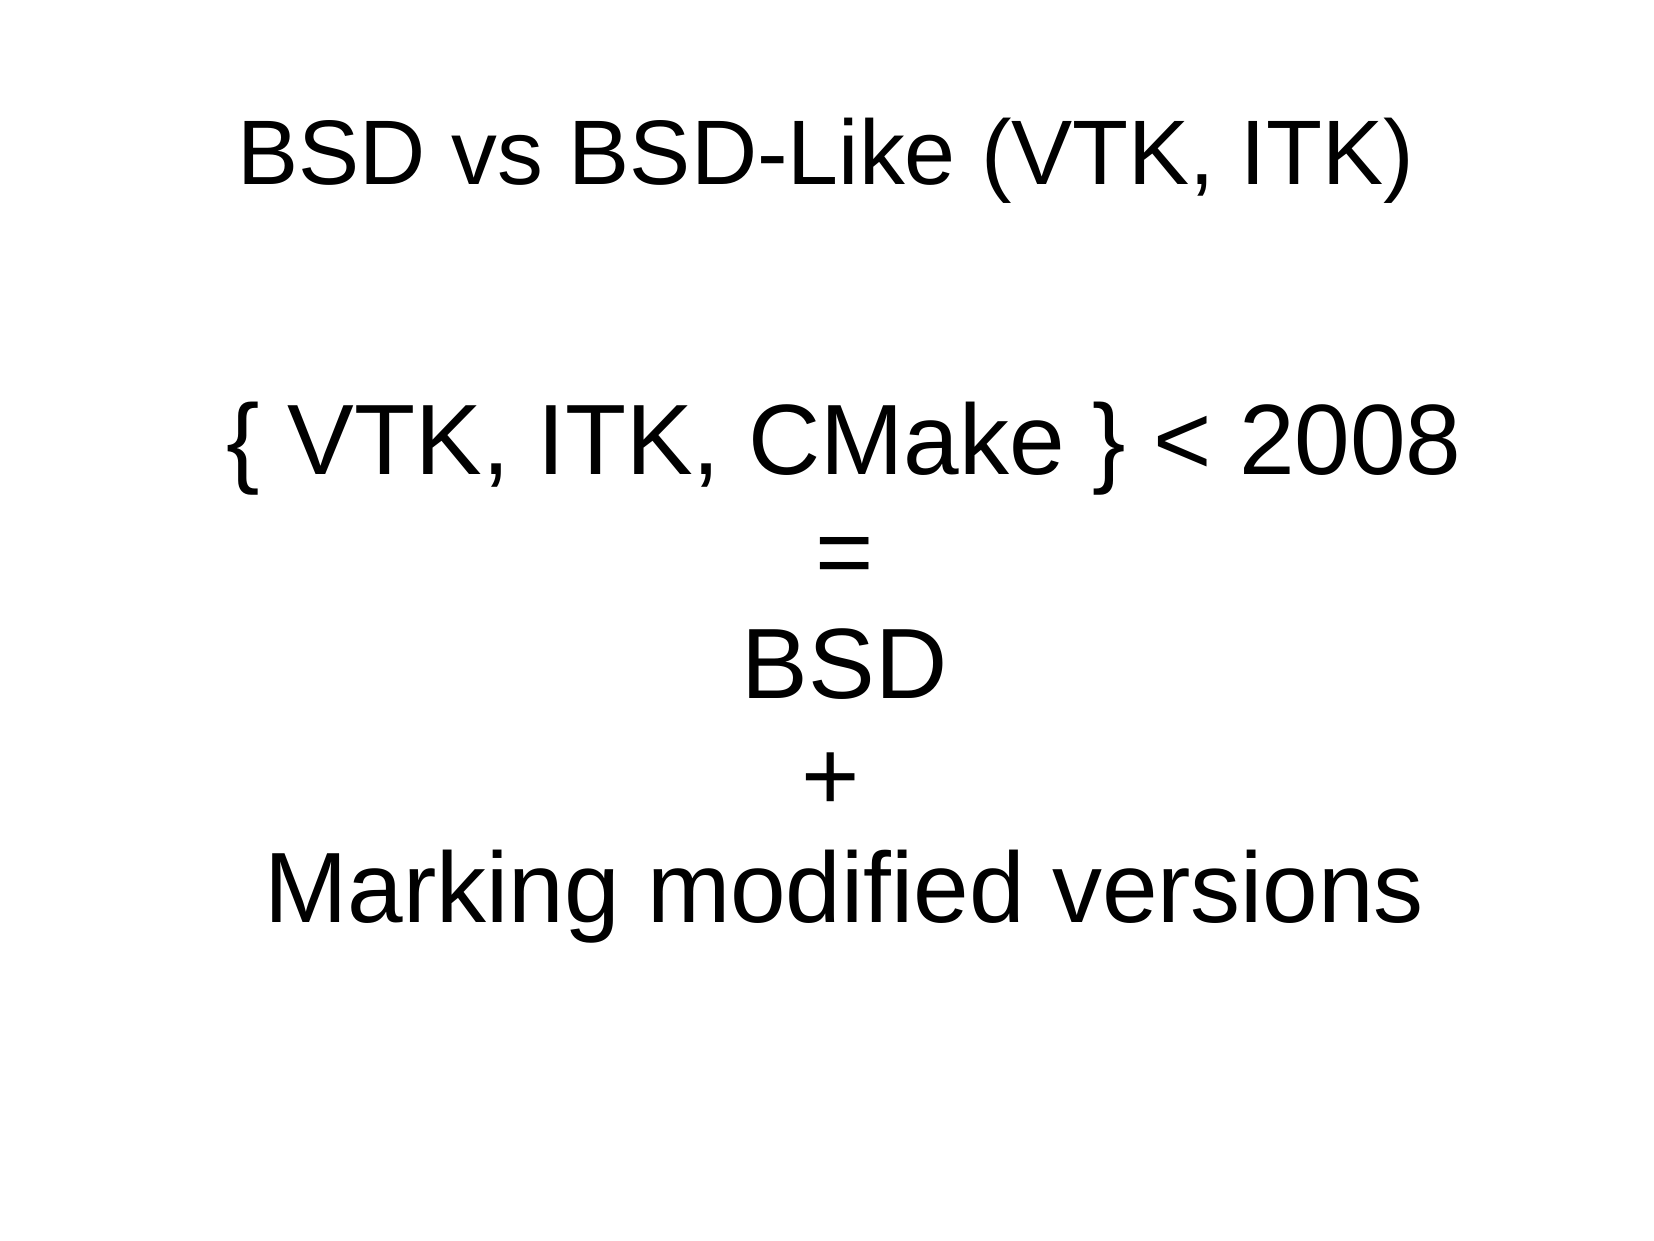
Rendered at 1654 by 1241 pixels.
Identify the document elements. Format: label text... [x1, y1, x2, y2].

title BSD vs BSD-Like (VTK, ITK) [82, 41, 1571, 265]
text_box { VTK, ITK, CMake } < 2008 = BSD + Marking modified versions [94, 377, 1595, 951]
